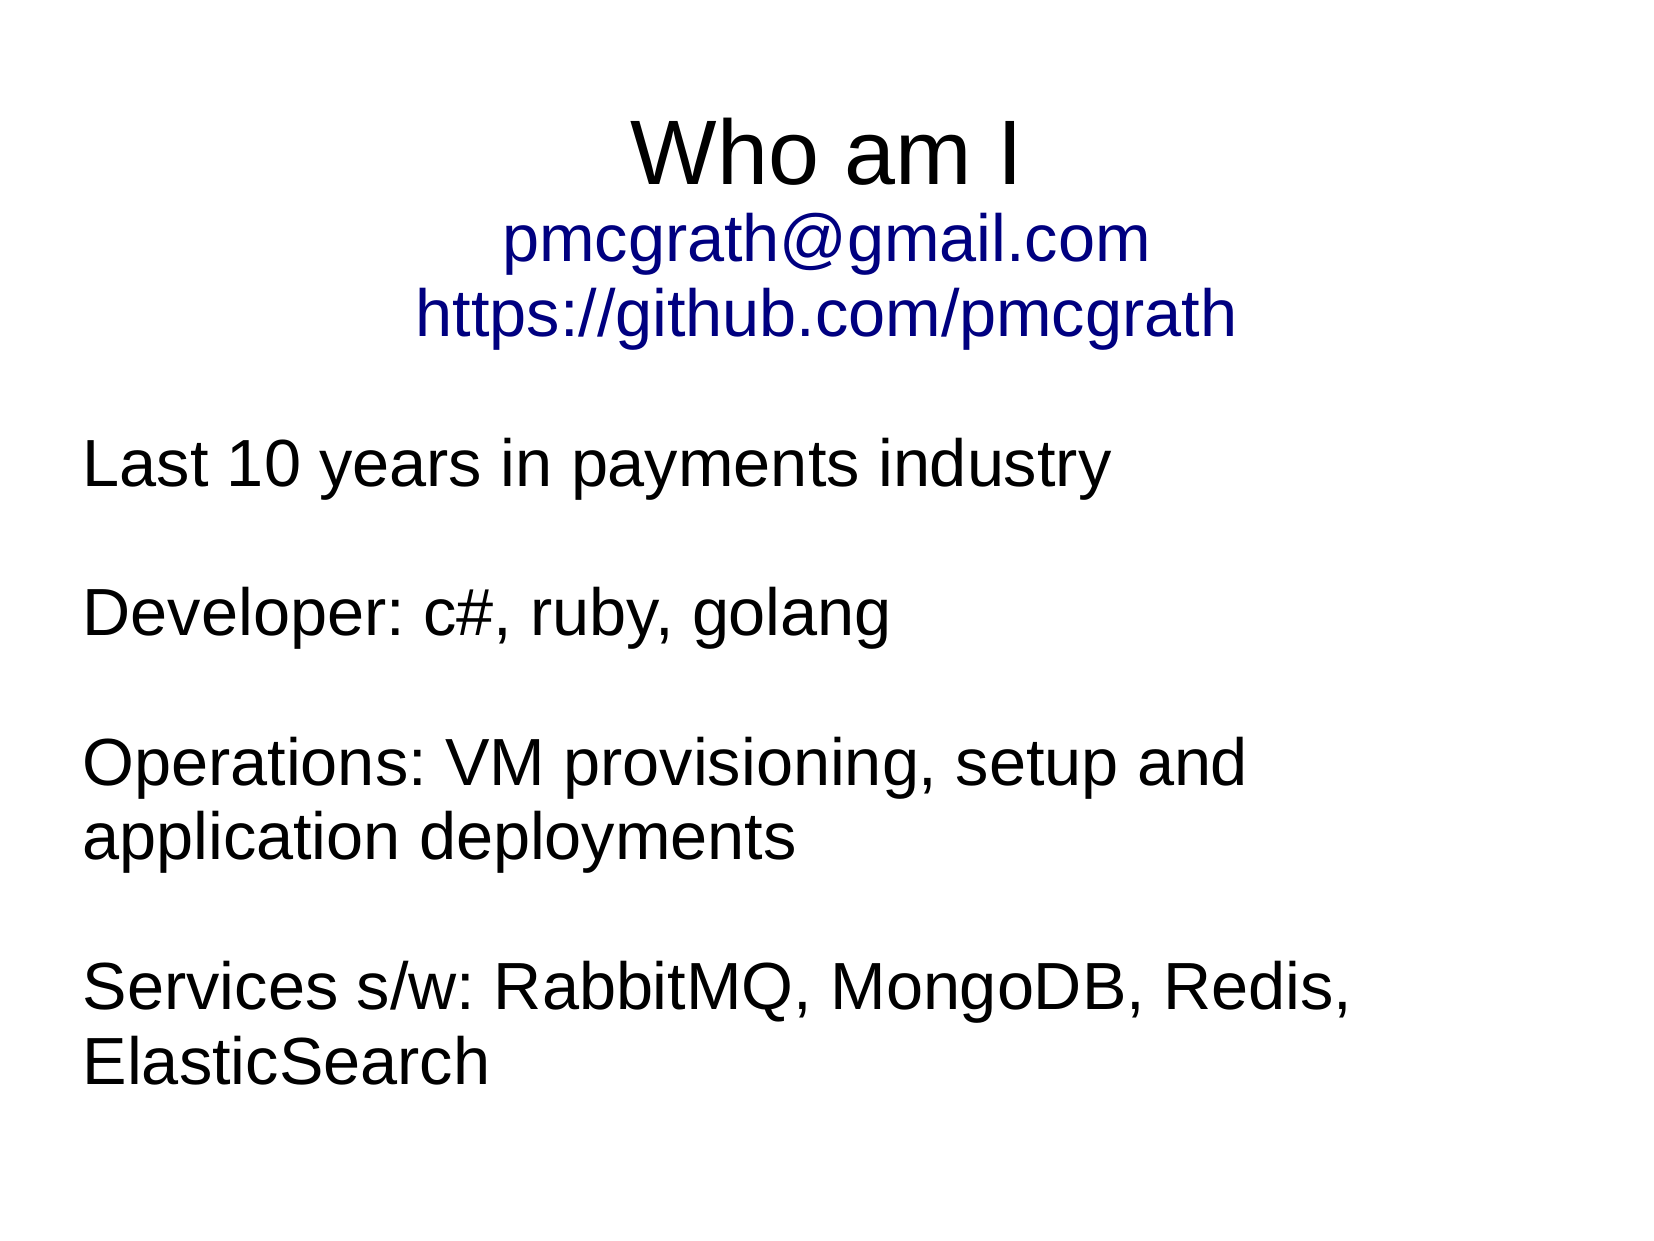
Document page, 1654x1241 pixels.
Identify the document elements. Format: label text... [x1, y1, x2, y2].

title Who am I [82, 49, 1571, 201]
subtitle pmcgrath@gmail.com https://github.com/pmcgrath Last 10 years in payments industry Developer: c#, ruby, golang Operations: VM provisioning, setup and application deployments Services s/w: RabbitMQ, MongoDB, Redis, ElasticSearch [82, 201, 1571, 1099]
